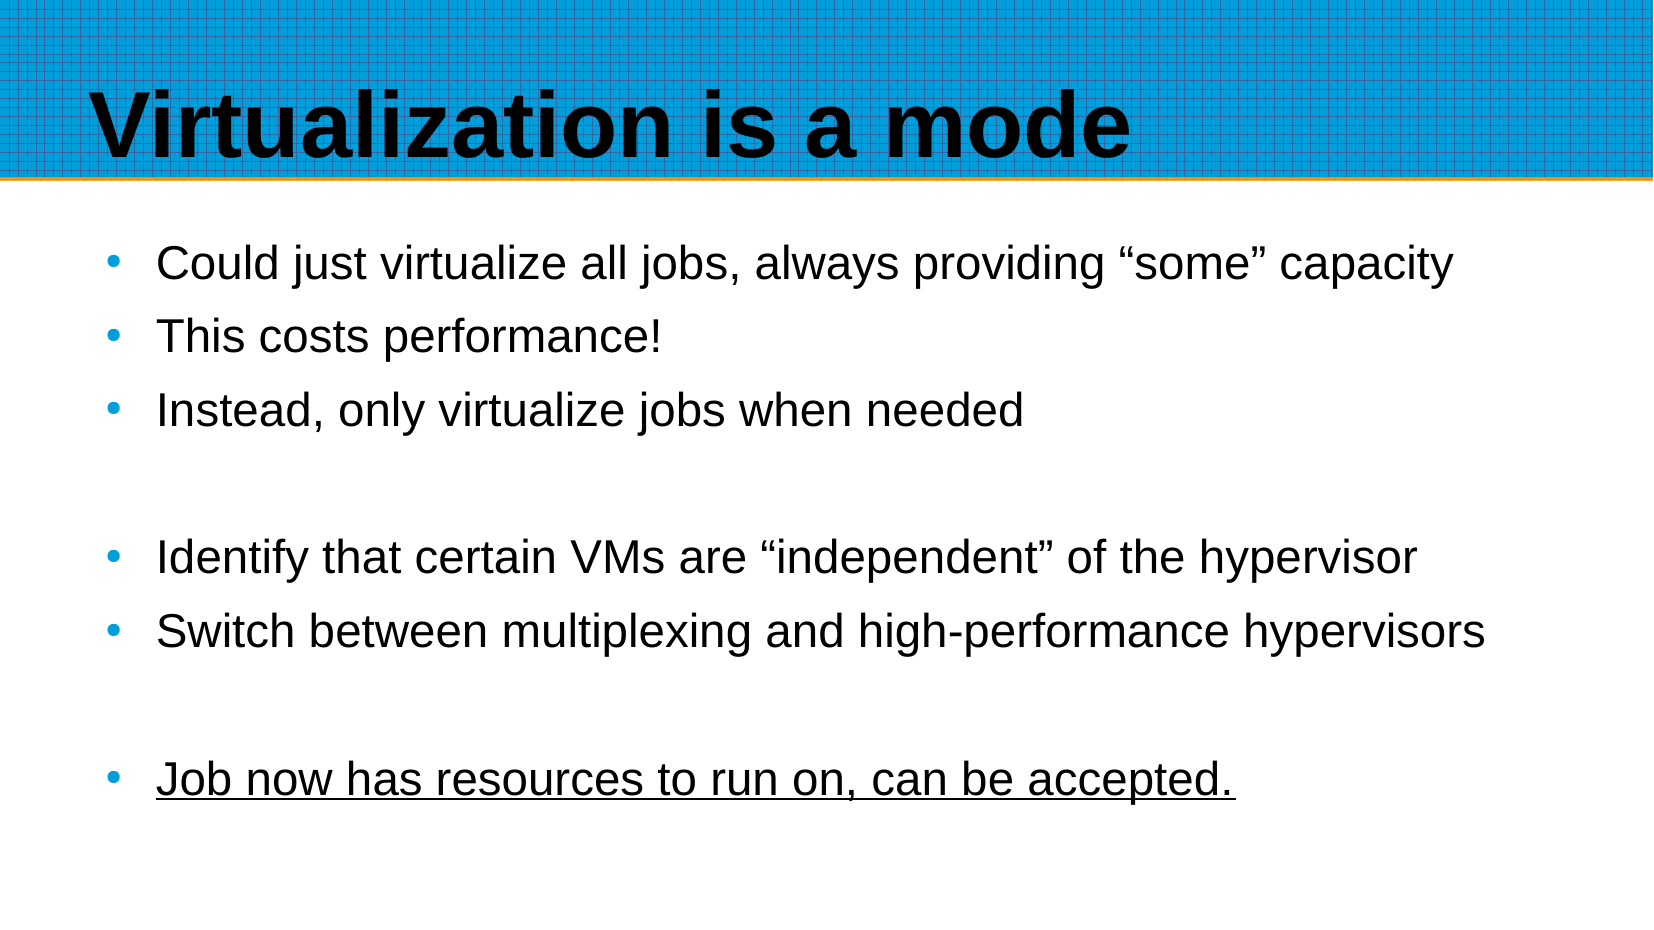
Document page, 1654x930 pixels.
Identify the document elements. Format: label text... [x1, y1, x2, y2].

list Could just virtualize all jobs, always providing “some” capacity This costs performance! Instead, only virtualize jobs when needed Identify that certain VMs are “independent” of the hypervisor Switch between multiplexing and high-performance hypervisors Job now has resources to run on, can be accepted. [88, 236, 1565, 812]
title Virtualization is a mode [88, 14, 1565, 178]
